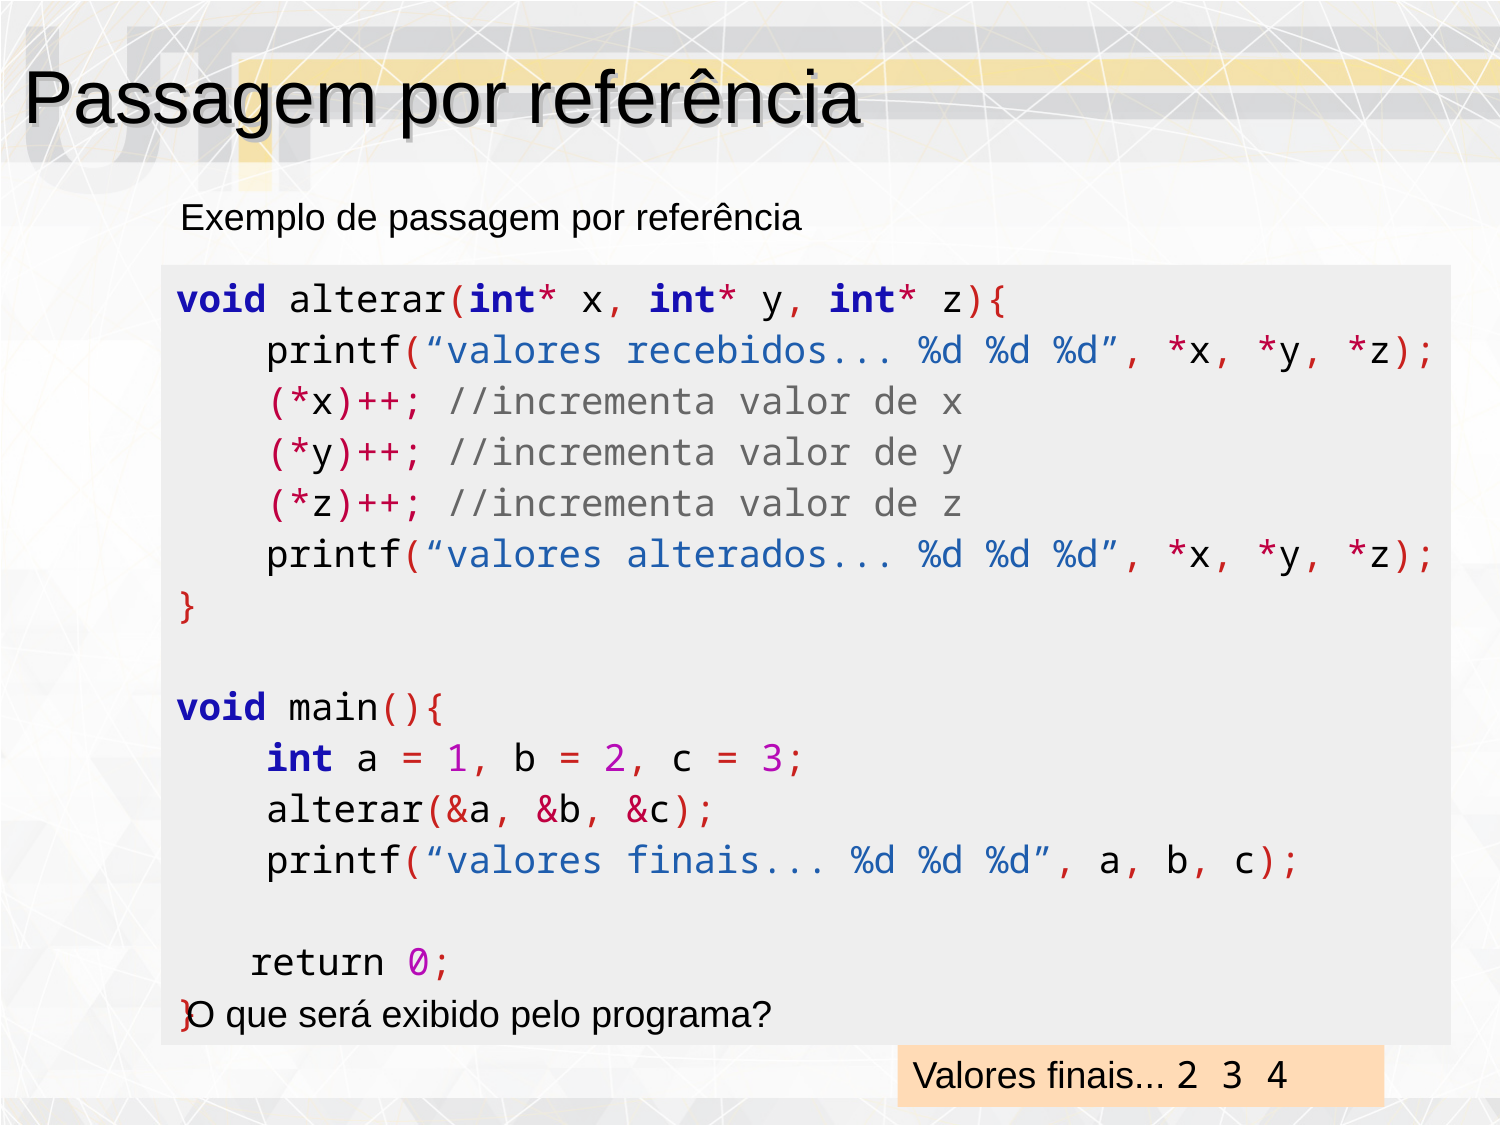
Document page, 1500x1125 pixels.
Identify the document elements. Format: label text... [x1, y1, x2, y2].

text_box O que será exibido pelo programa? [171, 986, 788, 1044]
title Passagem por referência [23, 18, 1489, 178]
text_box Exemplo de passagem por referência [165, 188, 817, 246]
text_box void alterar(int* x, int* y, int* z){ printf(“valores recebidos... %d %d %d”, *x, *y, *z); (*x)++; //incrementa valor de x (*y)++; //incrementa valor de y (*z)++; //incrementa valor de z printf(“valores alterados... %d %d %d”, *x, *y, *z); } void main(){ int a = 1, b = 2, c = 3; alterar(&a, &b, &c); printf(“valores finais... %d %d %d”, a, b, c); return 0; } [161, 264, 1339, 910]
text_box Valores recebidos... 1 2 3 Valores alterados... 2 3 4 Valores finais... 2 3 4 [897, 1045, 1385, 1086]
